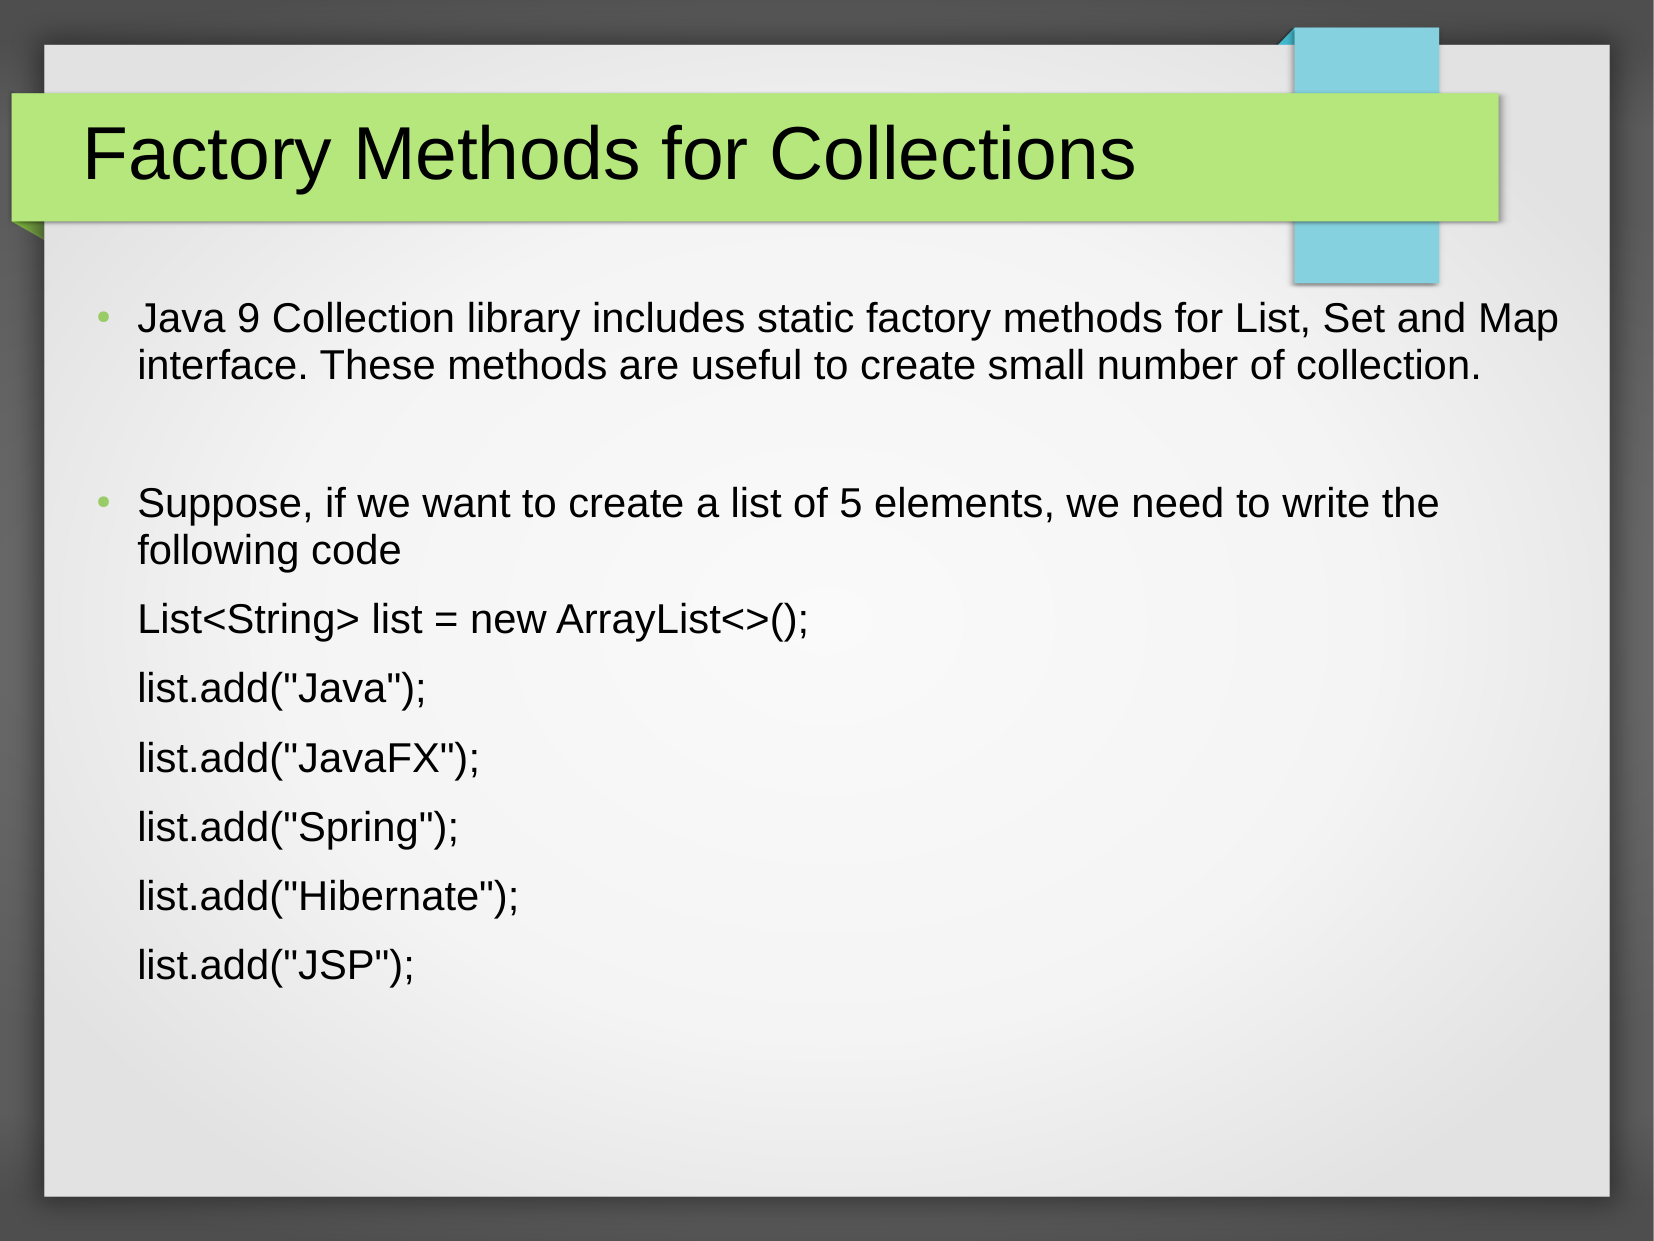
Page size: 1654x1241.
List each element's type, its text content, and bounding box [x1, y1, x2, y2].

title Factory Methods for Collections [82, 94, 1264, 213]
list Java 9 Collection library includes static factory methods for List, Set and Map interface. These methods are useful to create small number of collection. Suppose, if we want to create a list of 5 elements, we need to write the following code List<String> list = new ArrayList<>(); list.add("Java"); list.add("JavaFX"); list.add("Spring"); list.add("Hibernate"); list.add("JSP"); [82, 295, 1571, 1015]
picture [0, 0, 1654, 1241]
